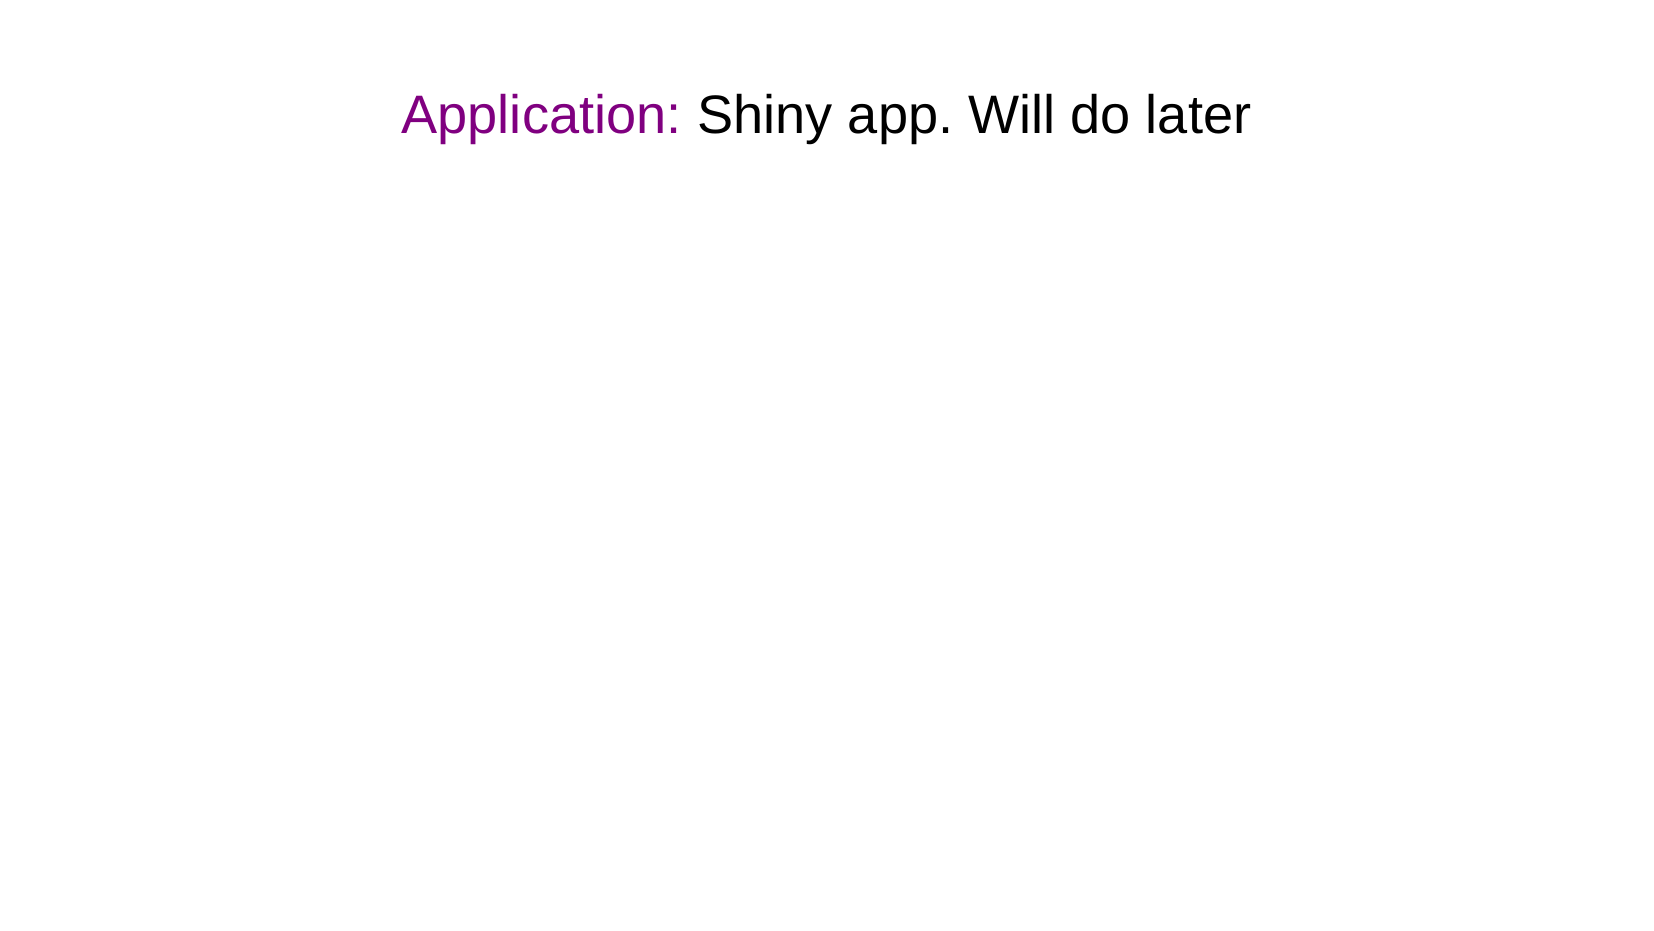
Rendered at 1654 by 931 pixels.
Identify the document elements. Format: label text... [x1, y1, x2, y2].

title Application: Shiny app. Will do later [82, 37, 1571, 193]
